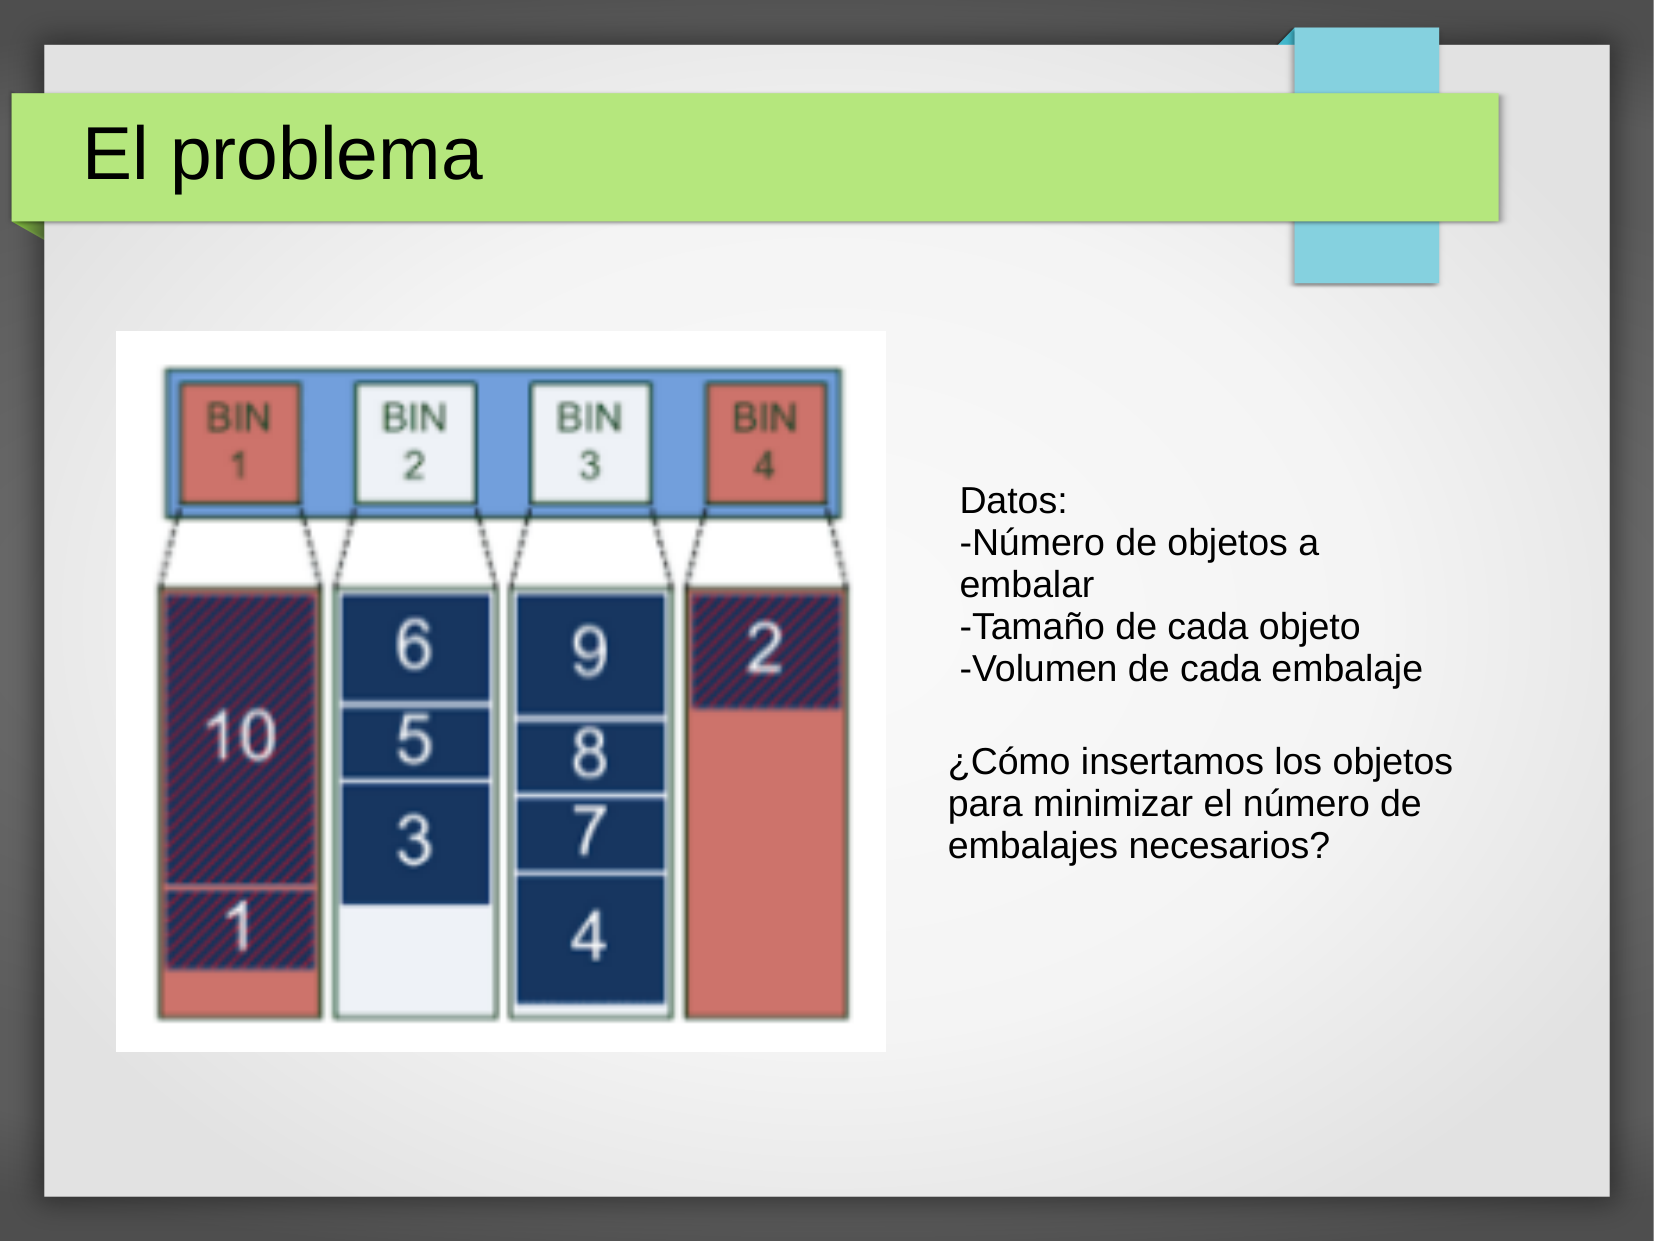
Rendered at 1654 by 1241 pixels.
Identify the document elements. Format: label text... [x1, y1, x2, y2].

picture [0, 0, 1654, 1241]
text_box ¿Cómo insertamos los objetos para minimizar el número de embalajes necesarios? [933, 733, 1548, 875]
text_box Datos: -Número de objetos a embalar -Tamaño de cada objeto -Volumen de cada embalaje [944, 472, 1477, 698]
title El problema [82, 94, 1264, 213]
